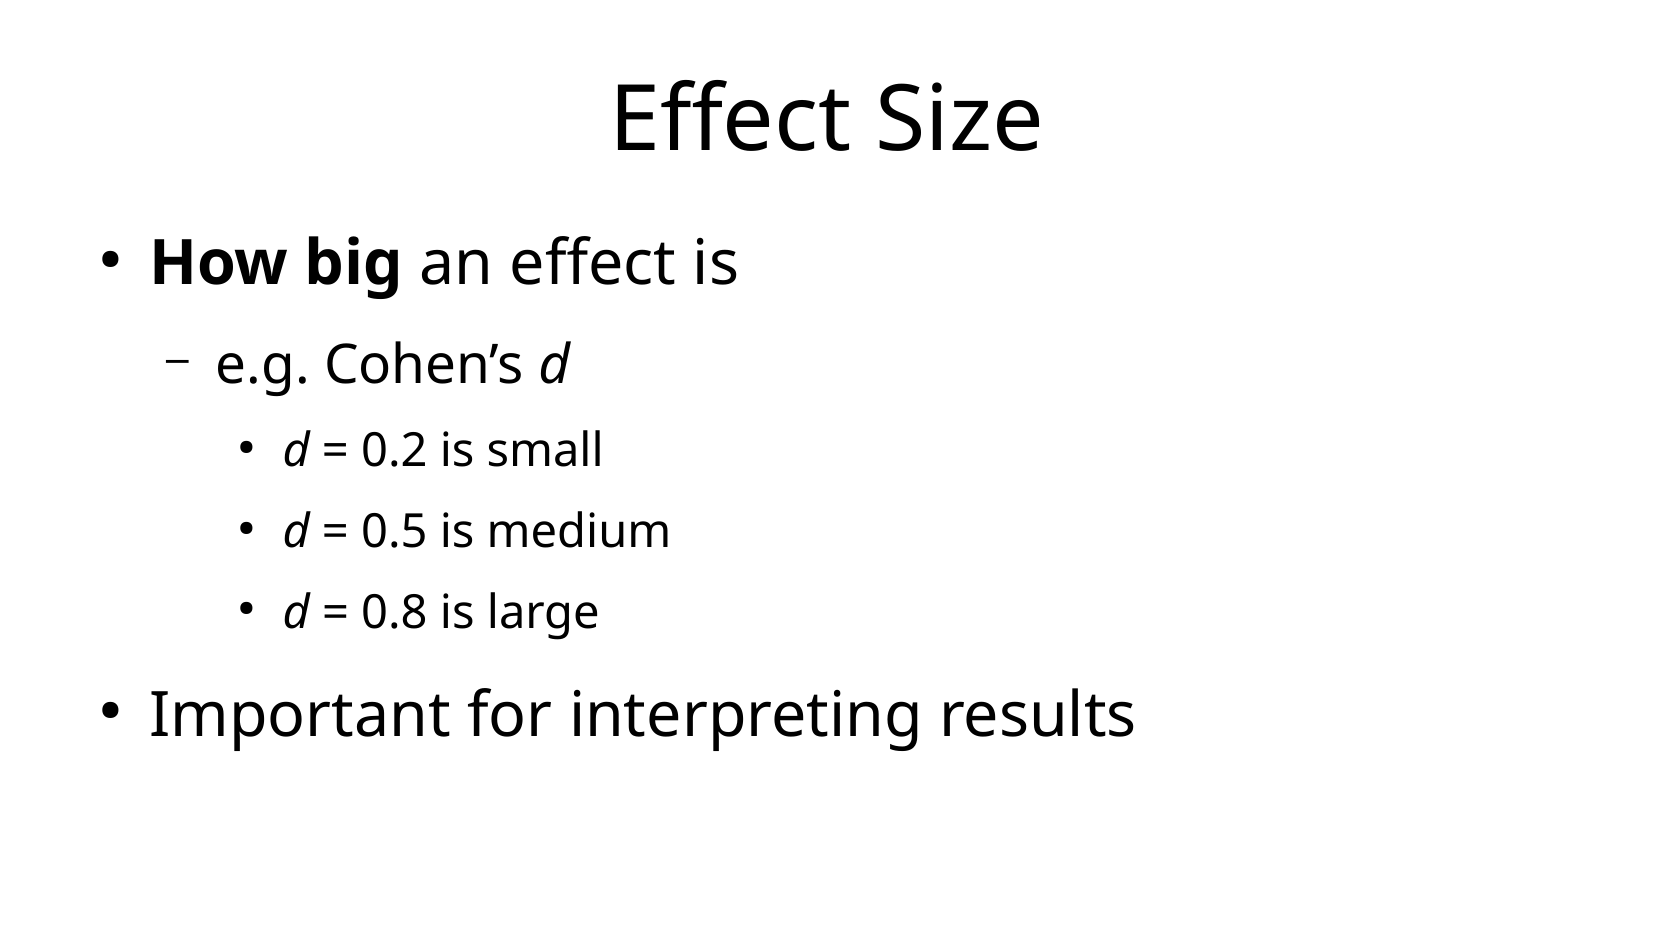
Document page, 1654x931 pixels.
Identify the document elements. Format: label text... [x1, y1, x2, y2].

title Effect Size [82, 37, 1571, 193]
list How big an effect is e.g. Cohen’s d d = 0.2 is small d = 0.5 is medium d = 0.8 is large Important for interpreting results [82, 217, 1571, 758]
